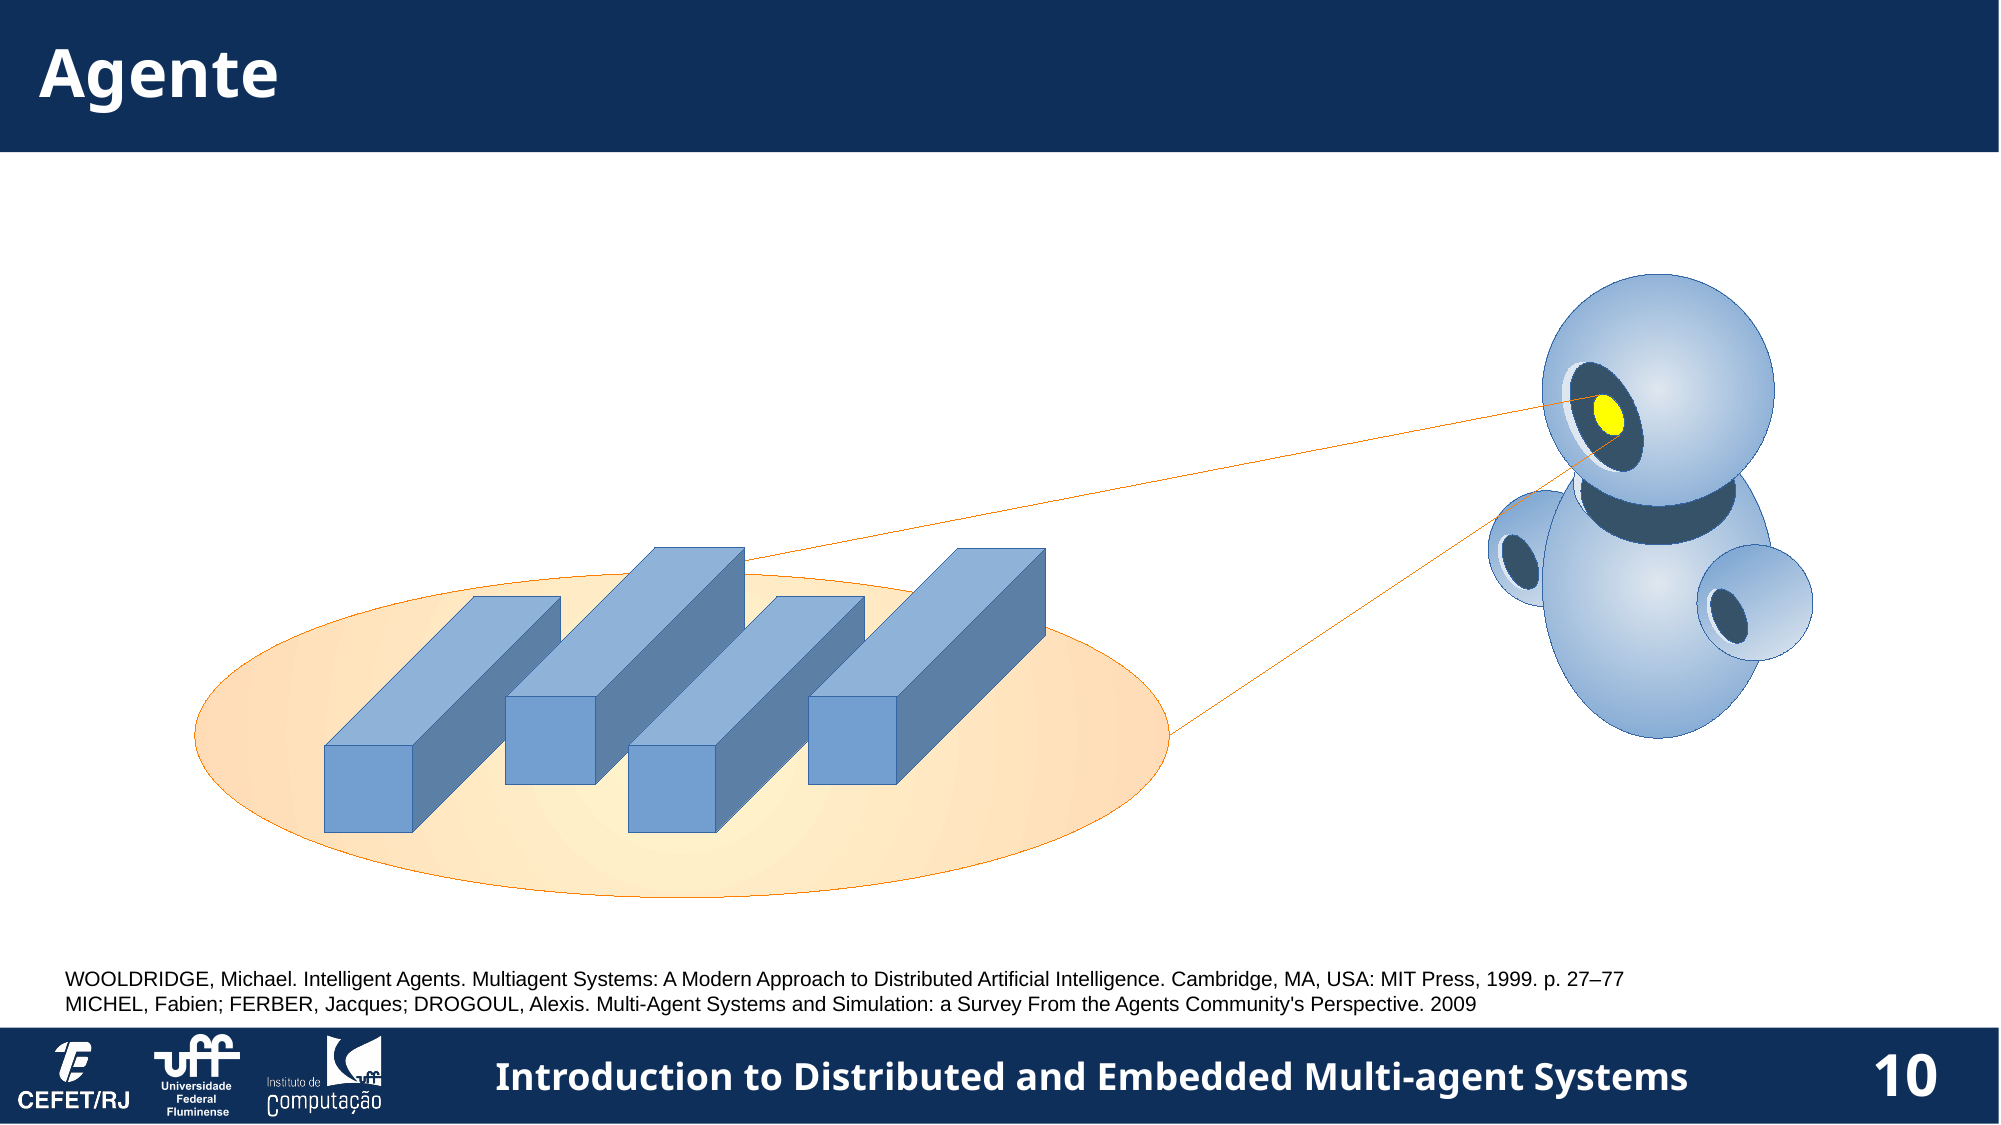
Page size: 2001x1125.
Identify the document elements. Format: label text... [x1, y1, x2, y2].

picture [265, 1033, 383, 1117]
picture [153, 1033, 241, 1121]
picture [18, 1021, 129, 1125]
text_box [1488, 274, 1813, 739]
text_box Agente [25, 23, 1999, 119]
text_box [194, 549, 1170, 898]
text_box WOOLDRIDGE, Michael. Intelligent Agents. Multiagent Systems: A Modern Approach to Distributed Artificial Intelligence. Cambridge, MA, USA: MIT Press, 1999. p. 27–77 MICHEL, Fabien; FERBER, Jacques; DROGOUL, Alexis. Multi-Agent Systems and Simulation: a Survey From the Agents Community's Perspective. 2009 [50, 958, 1969, 1024]
